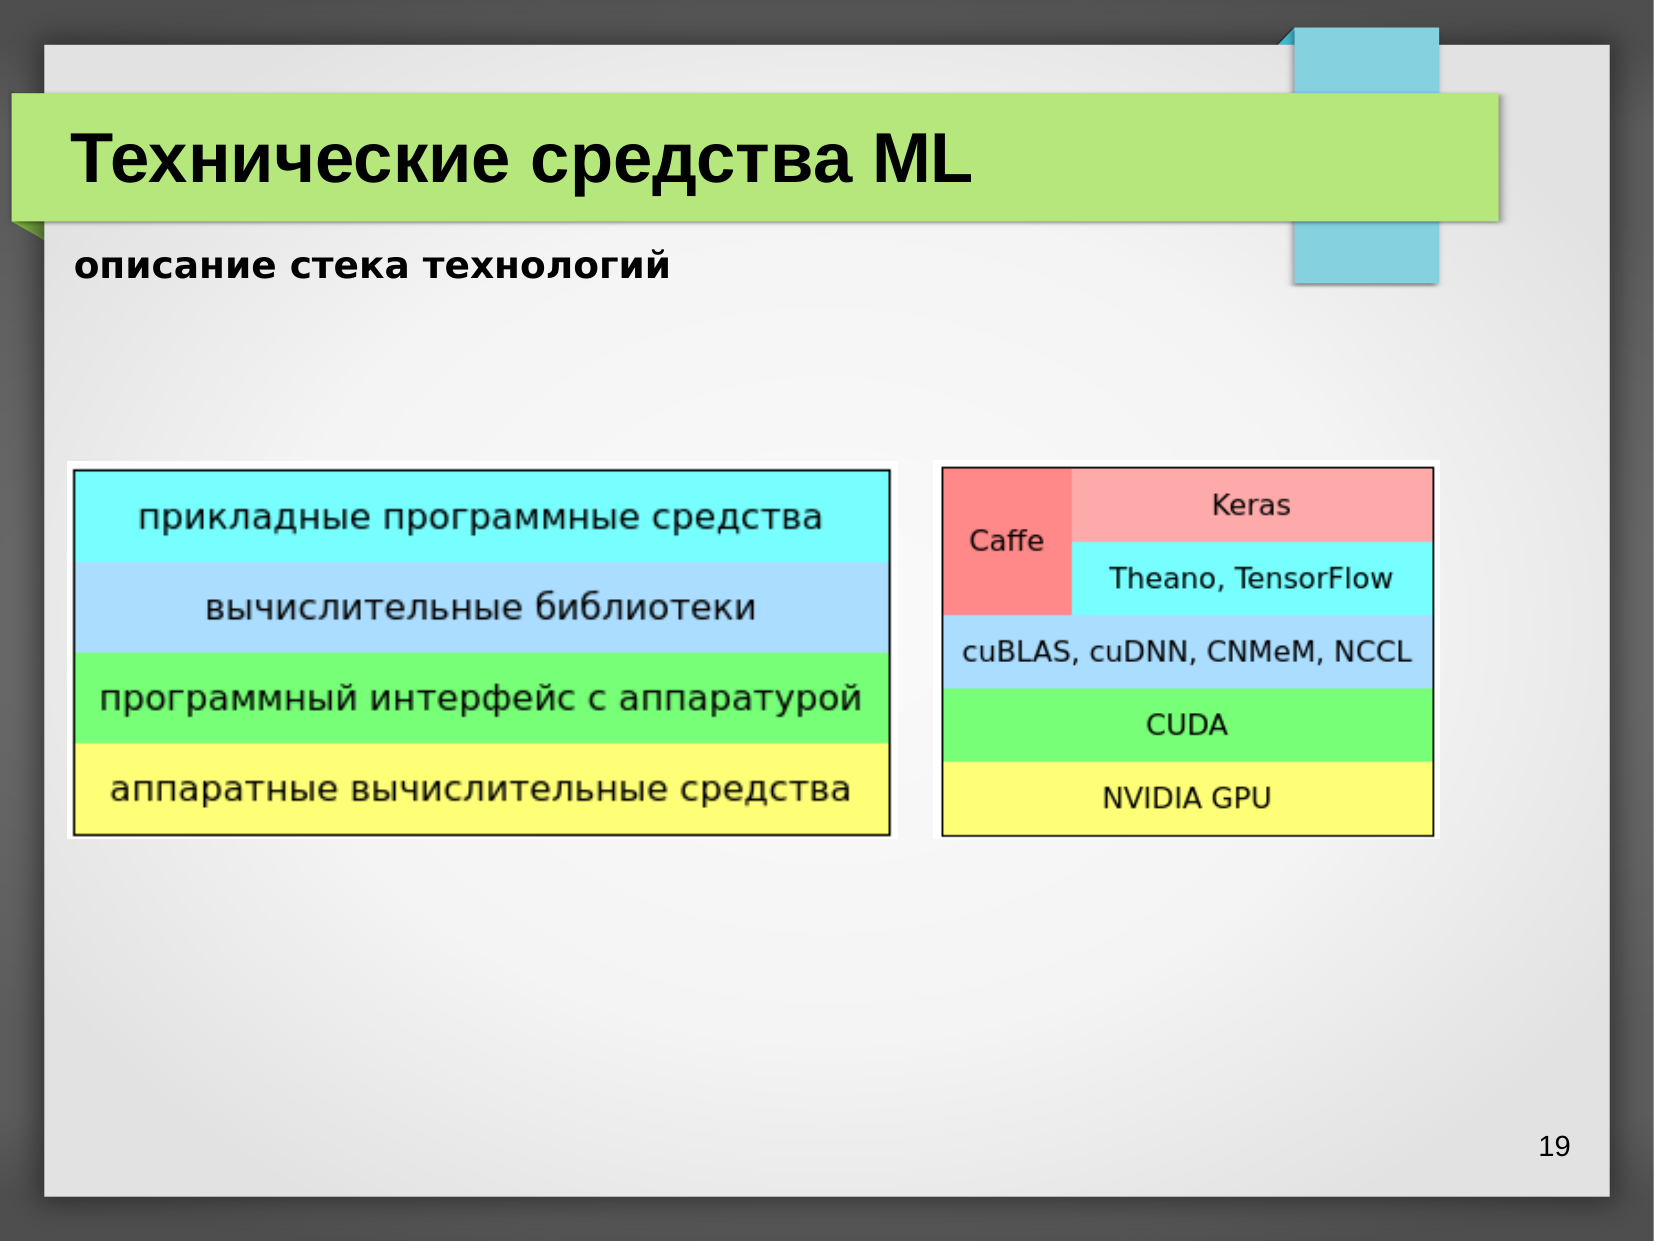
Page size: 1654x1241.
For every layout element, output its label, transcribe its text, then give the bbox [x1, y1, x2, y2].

picture [0, 0, 1654, 1241]
text_box описание стека технологий [59, 236, 934, 331]
title Технические средства ML [70, 118, 1205, 199]
